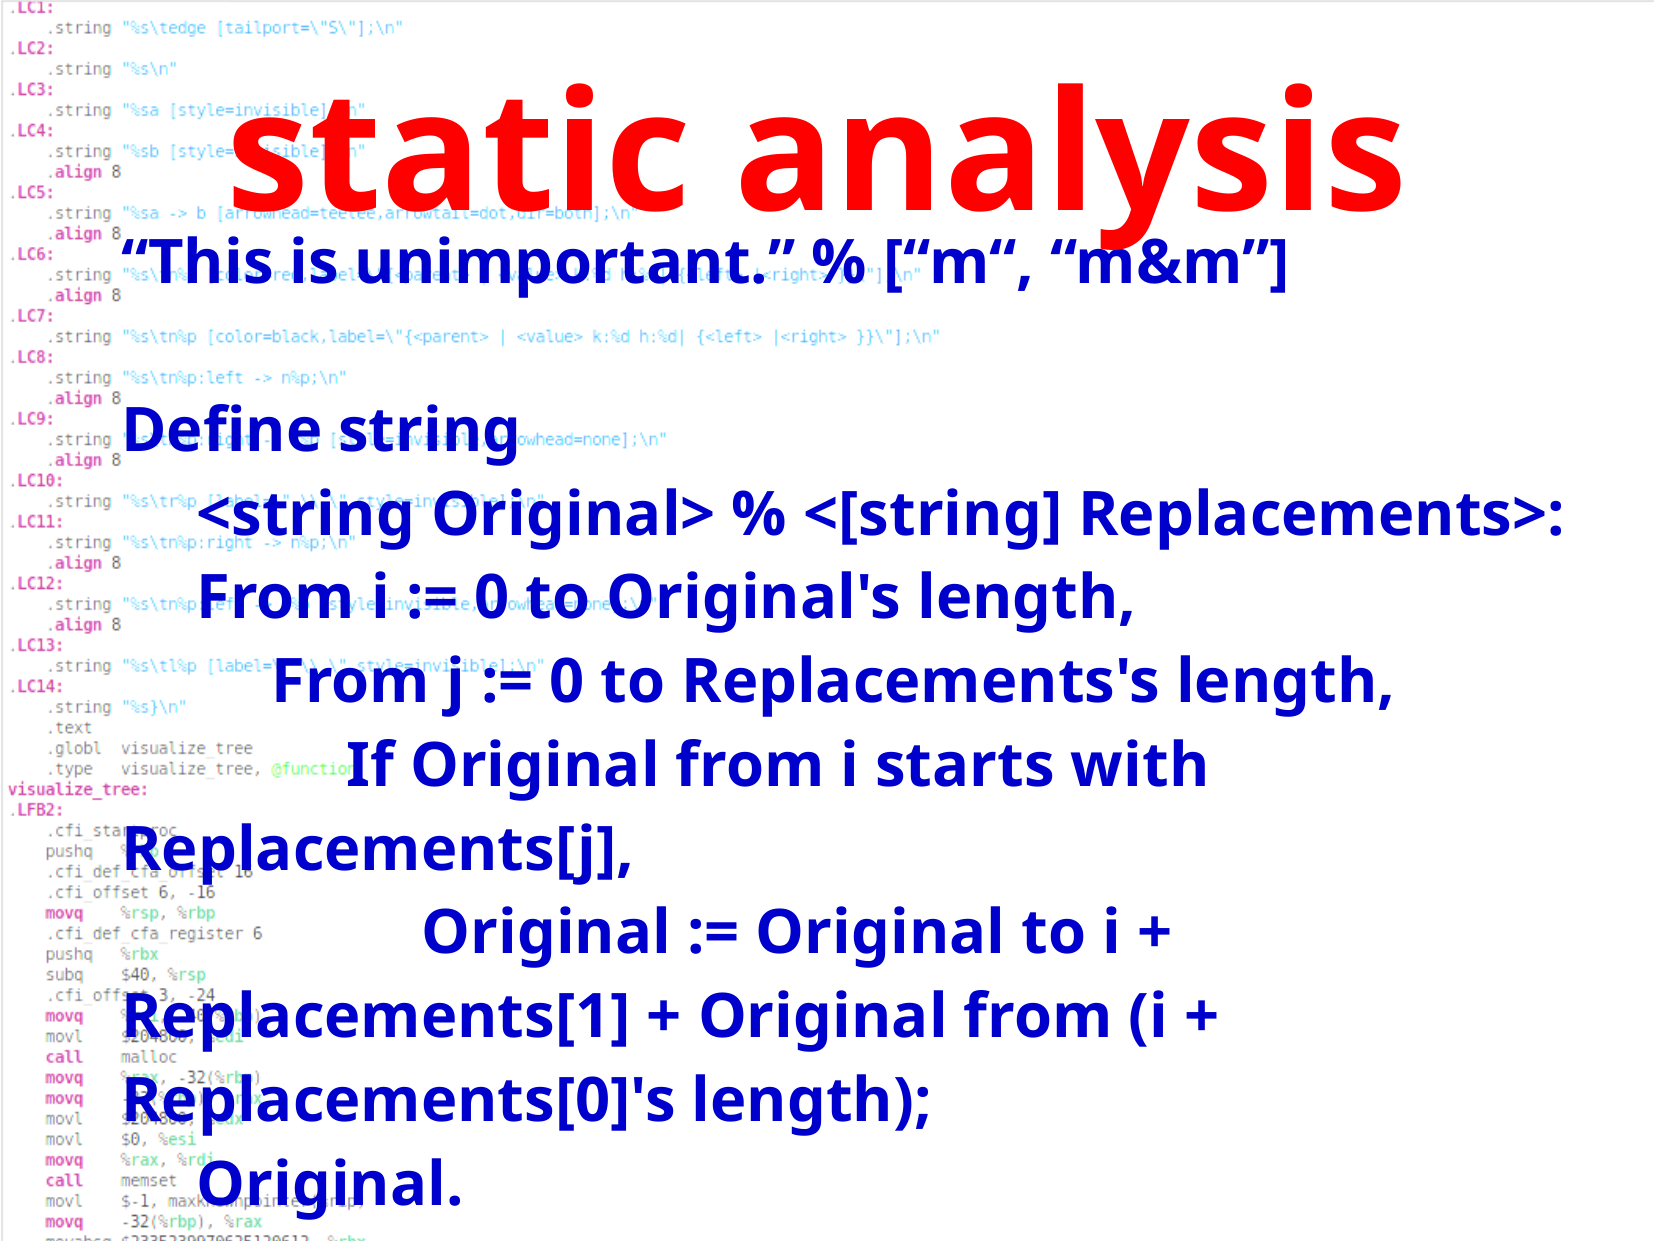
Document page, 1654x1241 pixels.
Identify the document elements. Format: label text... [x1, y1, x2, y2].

text_box static analysis [211, 25, 1521, 271]
picture [0, 0, 1654, 1241]
text_box “This is unimportant.” % [“m“, “m&m”] Define string <string Original> % <[string] Replacements>: From i := 0 to Original's length, From j := 0 to Replacements's length, If Original from i starts with Replacements[j], Original := Original to i + Replacements[1] + Original from (i + Replacements[0]'s length); Original. [106, 210, 1654, 1241]
